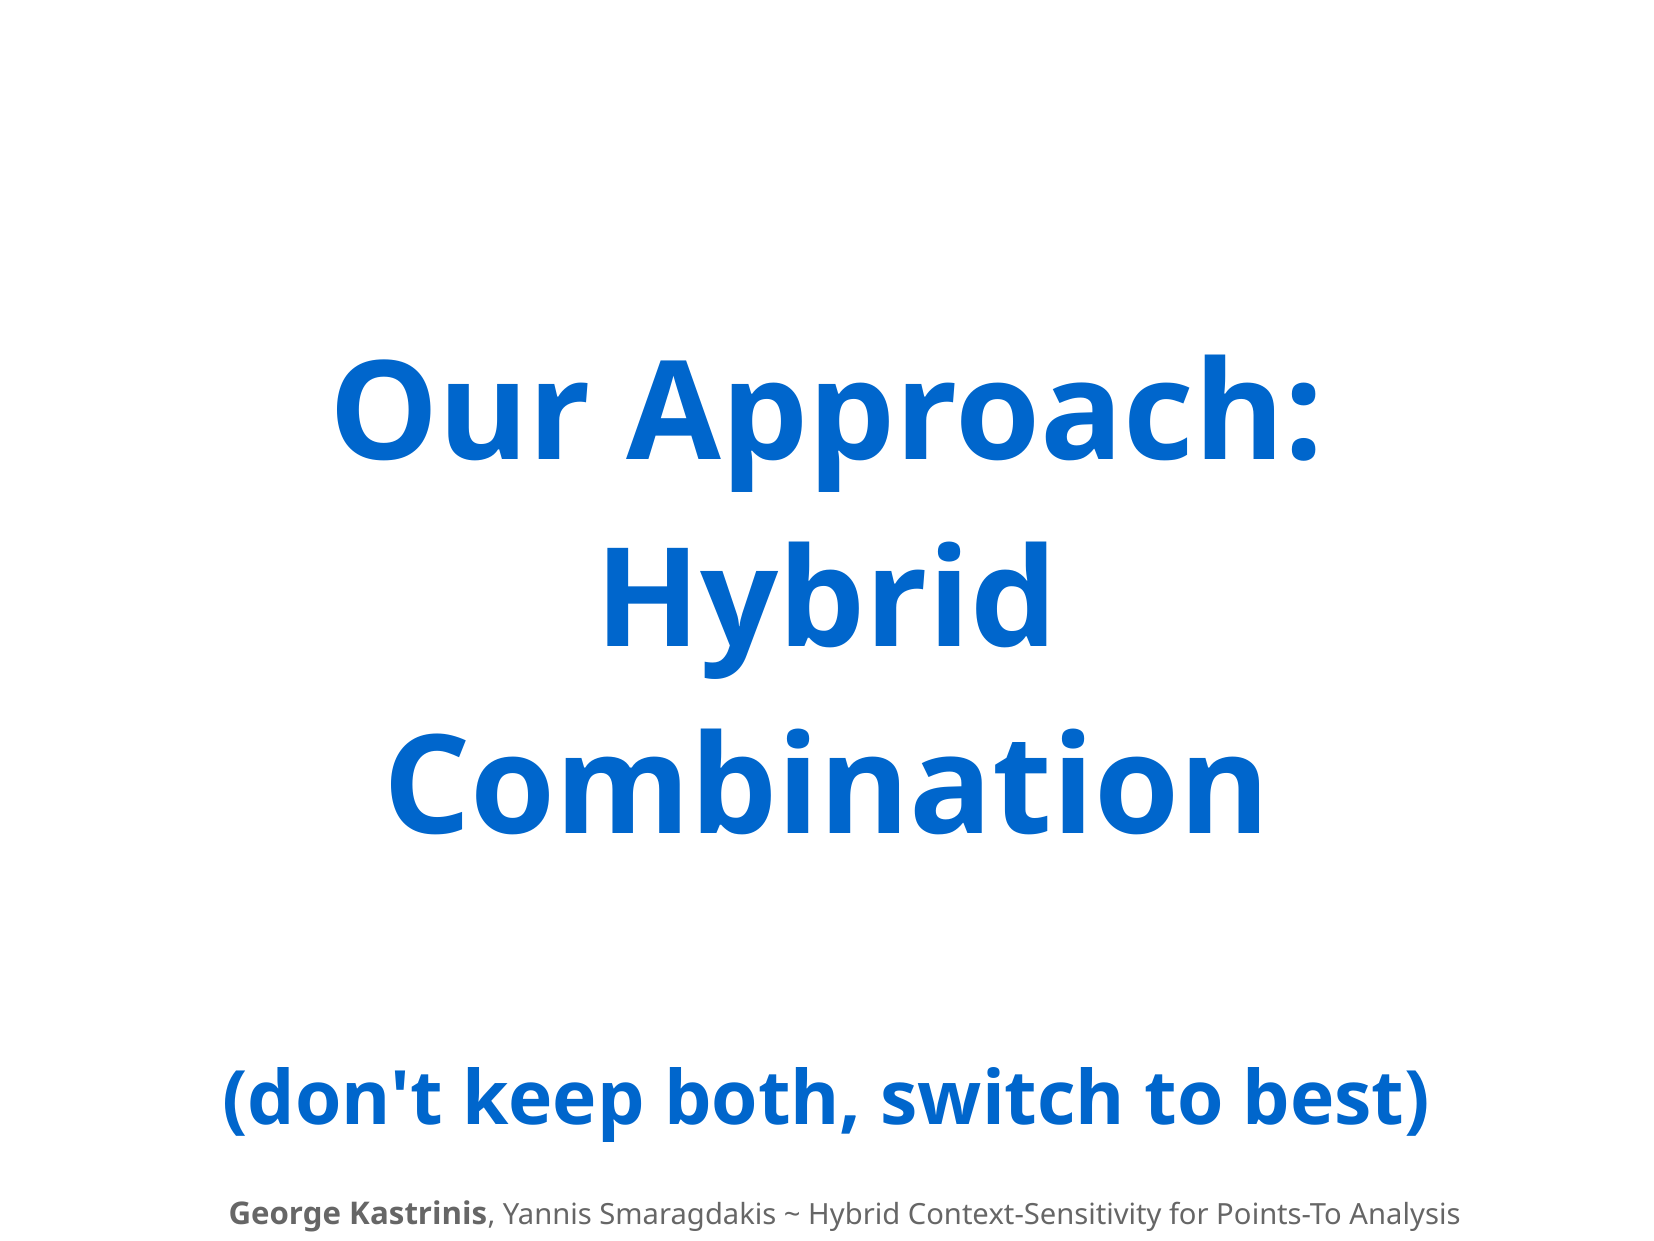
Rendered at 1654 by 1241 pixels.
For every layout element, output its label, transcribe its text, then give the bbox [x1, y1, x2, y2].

text_box Our Approach: Hybrid Combination (don't keep both, switch to best) [144, 304, 1510, 853]
